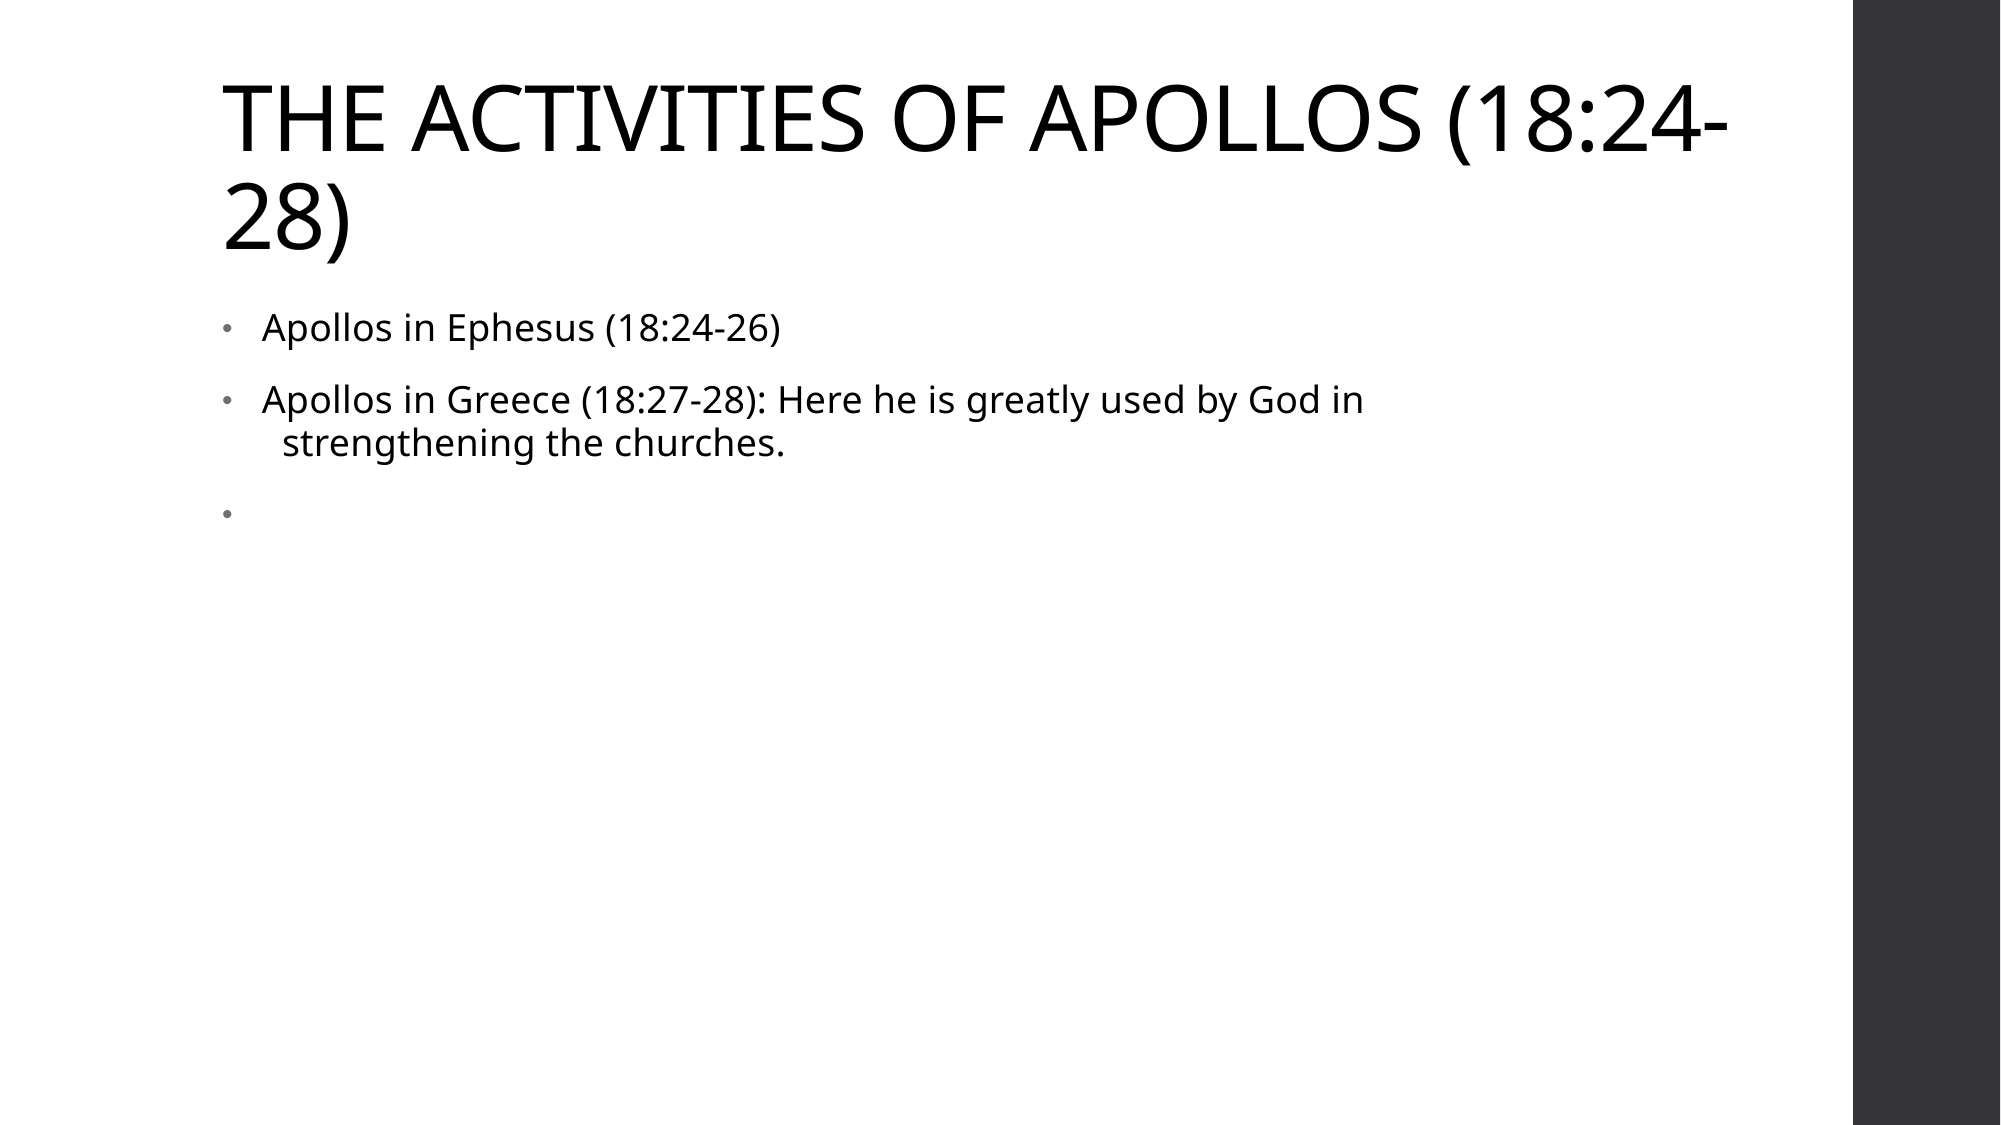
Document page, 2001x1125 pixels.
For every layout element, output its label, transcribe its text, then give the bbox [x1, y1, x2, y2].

list Apollos in Ephesus (18:24-26) Apollos in Greece (18:27-28): Here he is greatly used by God in strengthening the churches. [206, 299, 1617, 1014]
title THE ACTIVITIES OF APOLLOS (18:24-28) [206, 60, 1797, 278]
